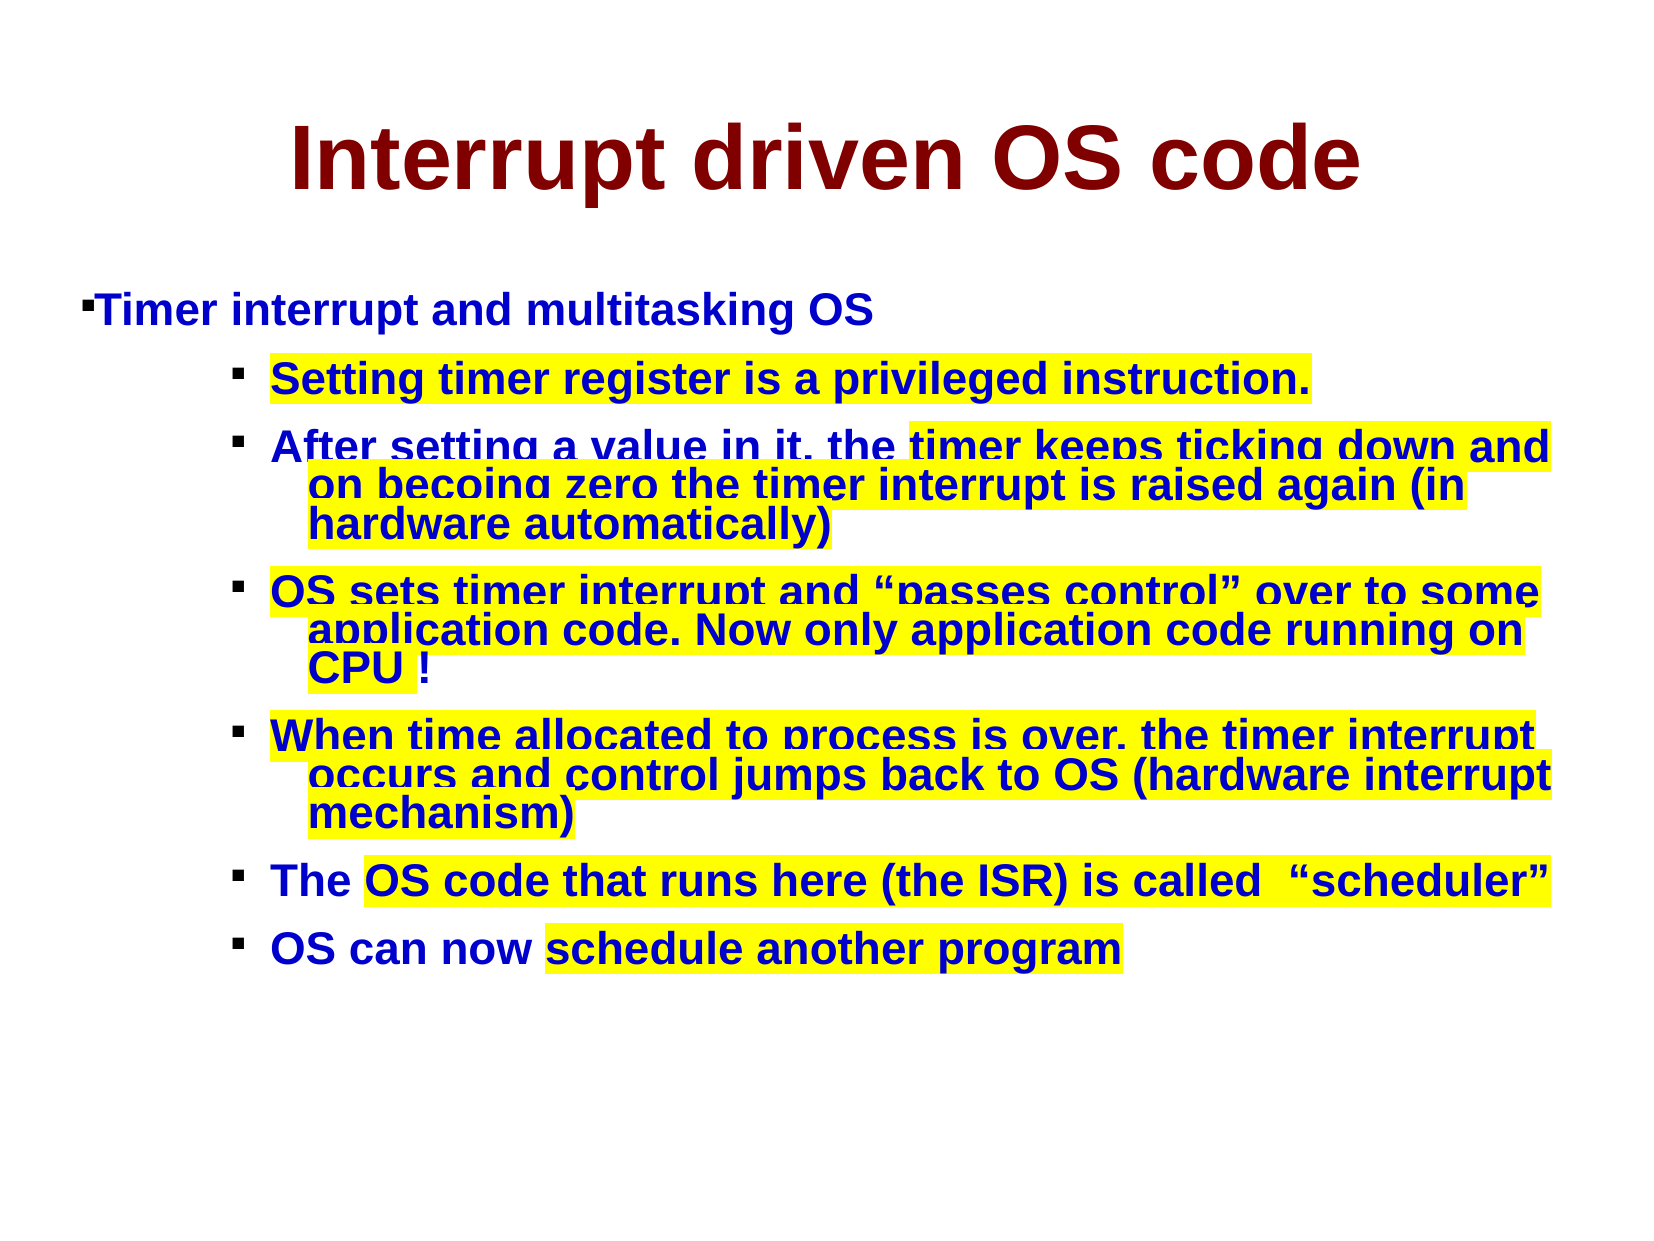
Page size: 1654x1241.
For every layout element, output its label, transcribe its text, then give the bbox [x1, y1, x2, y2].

list Timer interrupt and multitasking OS Setting timer register is a privileged instruction. After setting a value in it, the timer keeps ticking down and on becoing zero the timer interrupt is raised again (in hardware automatically) OS sets timer interrupt and “passes control” over to some application code. Now only application code running on CPU ! When time allocated to process is over, the timer interrupt occurs and control jumps back to OS (hardware interrupt mechanism) The OS code that runs here (the ISR) is called “scheduler” OS can now schedule another program [82, 290, 1571, 1010]
title Interrupt driven OS code [82, 49, 1571, 257]
